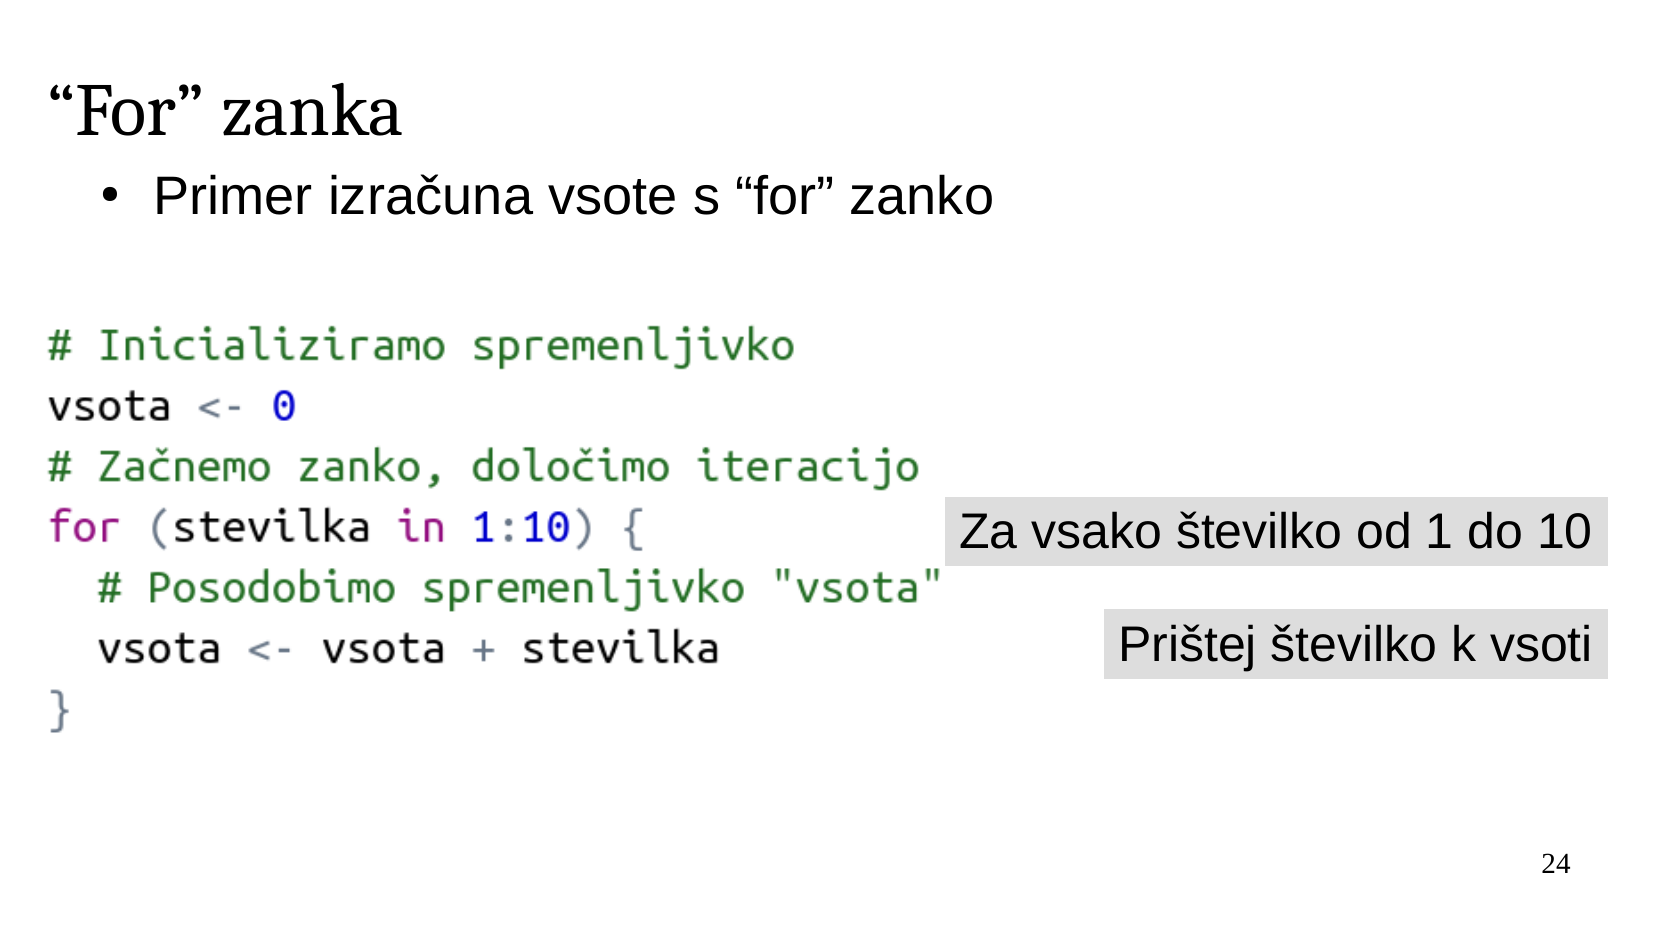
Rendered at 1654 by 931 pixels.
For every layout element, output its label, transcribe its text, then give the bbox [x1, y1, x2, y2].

title “For” zanka [47, 33, 1536, 189]
list Primer izračuna vsote s “for” zanko [82, 165, 1642, 827]
text_box Za vsako številko od 1 do 10 [944, 496, 1609, 567]
text_box Prištej številko k vsoti [1103, 608, 1609, 680]
picture [37, 298, 82, 757]
